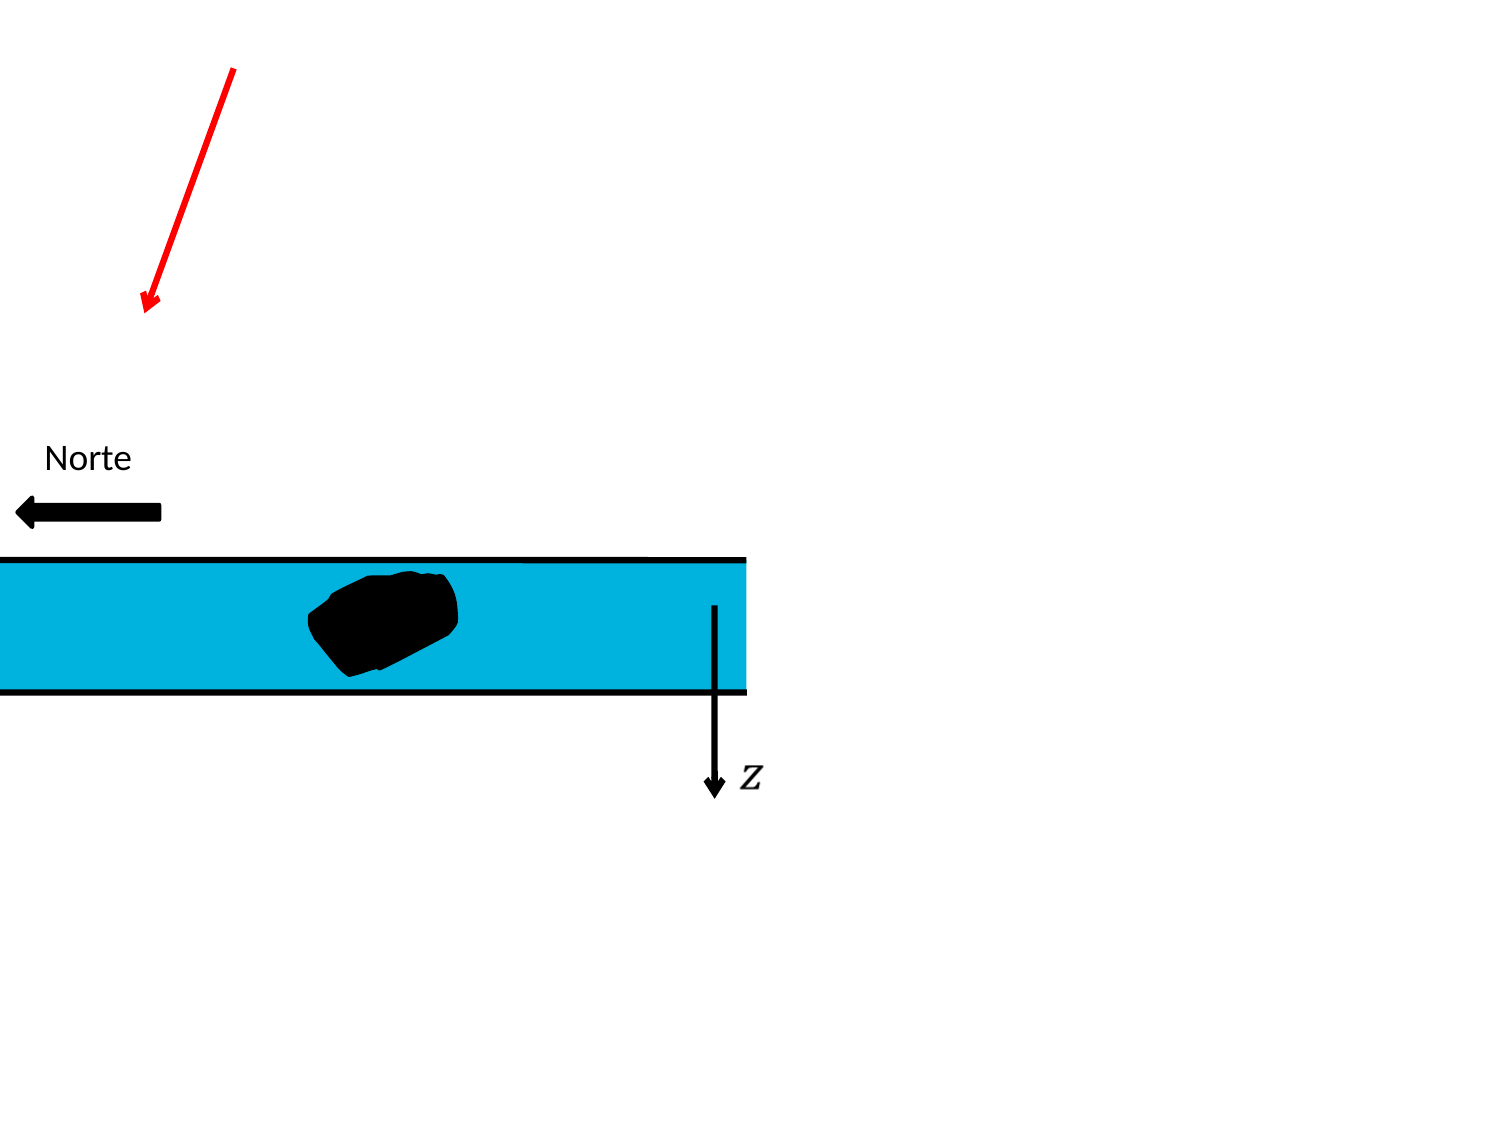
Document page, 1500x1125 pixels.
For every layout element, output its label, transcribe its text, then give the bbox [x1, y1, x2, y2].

text_box [718, 734, 786, 811]
text_box [17, 497, 160, 528]
text_box [0, 564, 747, 689]
text_box Norte [17, 425, 160, 485]
